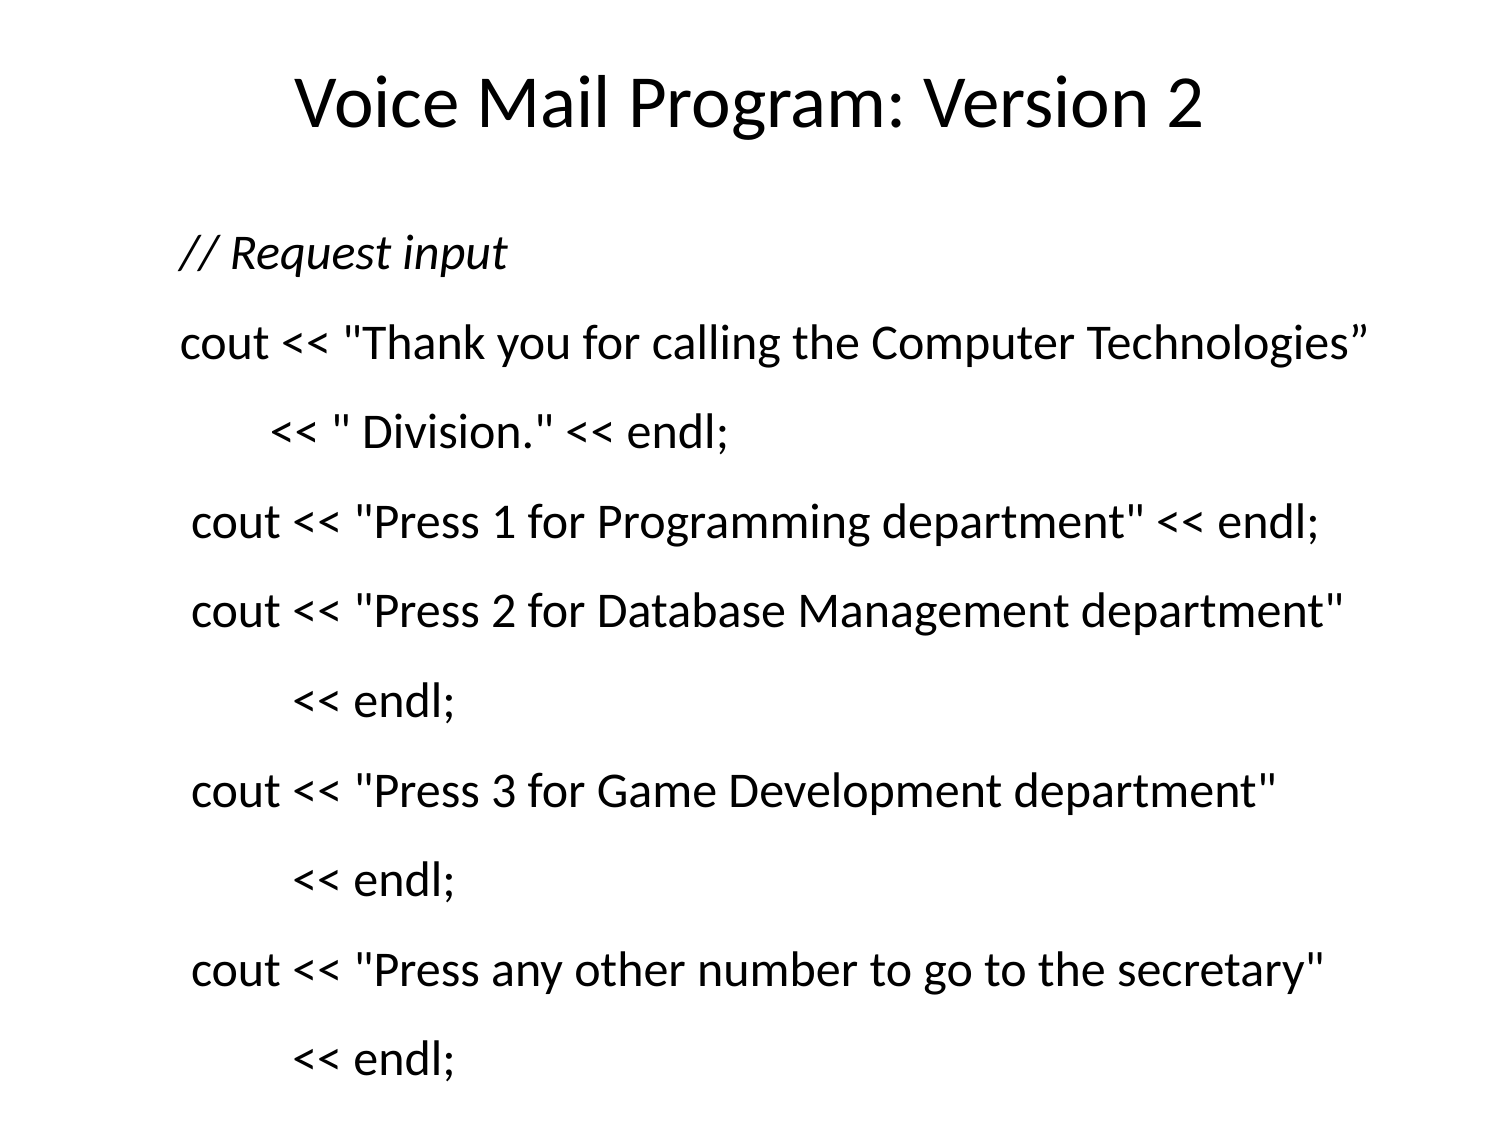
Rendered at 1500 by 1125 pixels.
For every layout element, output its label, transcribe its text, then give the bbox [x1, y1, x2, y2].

title Voice Mail Program: Version 2 [75, 45, 1425, 212]
list // Request input cout << "Thank you for calling the Computer Technologies” << " Division." << endl; cout << "Press 1 for Programming department" << endl; cout << "Press 2 for Database Management department" << endl; cout << "Press 3 for Game Development department" << endl; cout << "Press any other number to go to the secretary" << endl; cin >> deptChoice; [75, 212, 1450, 1063]
